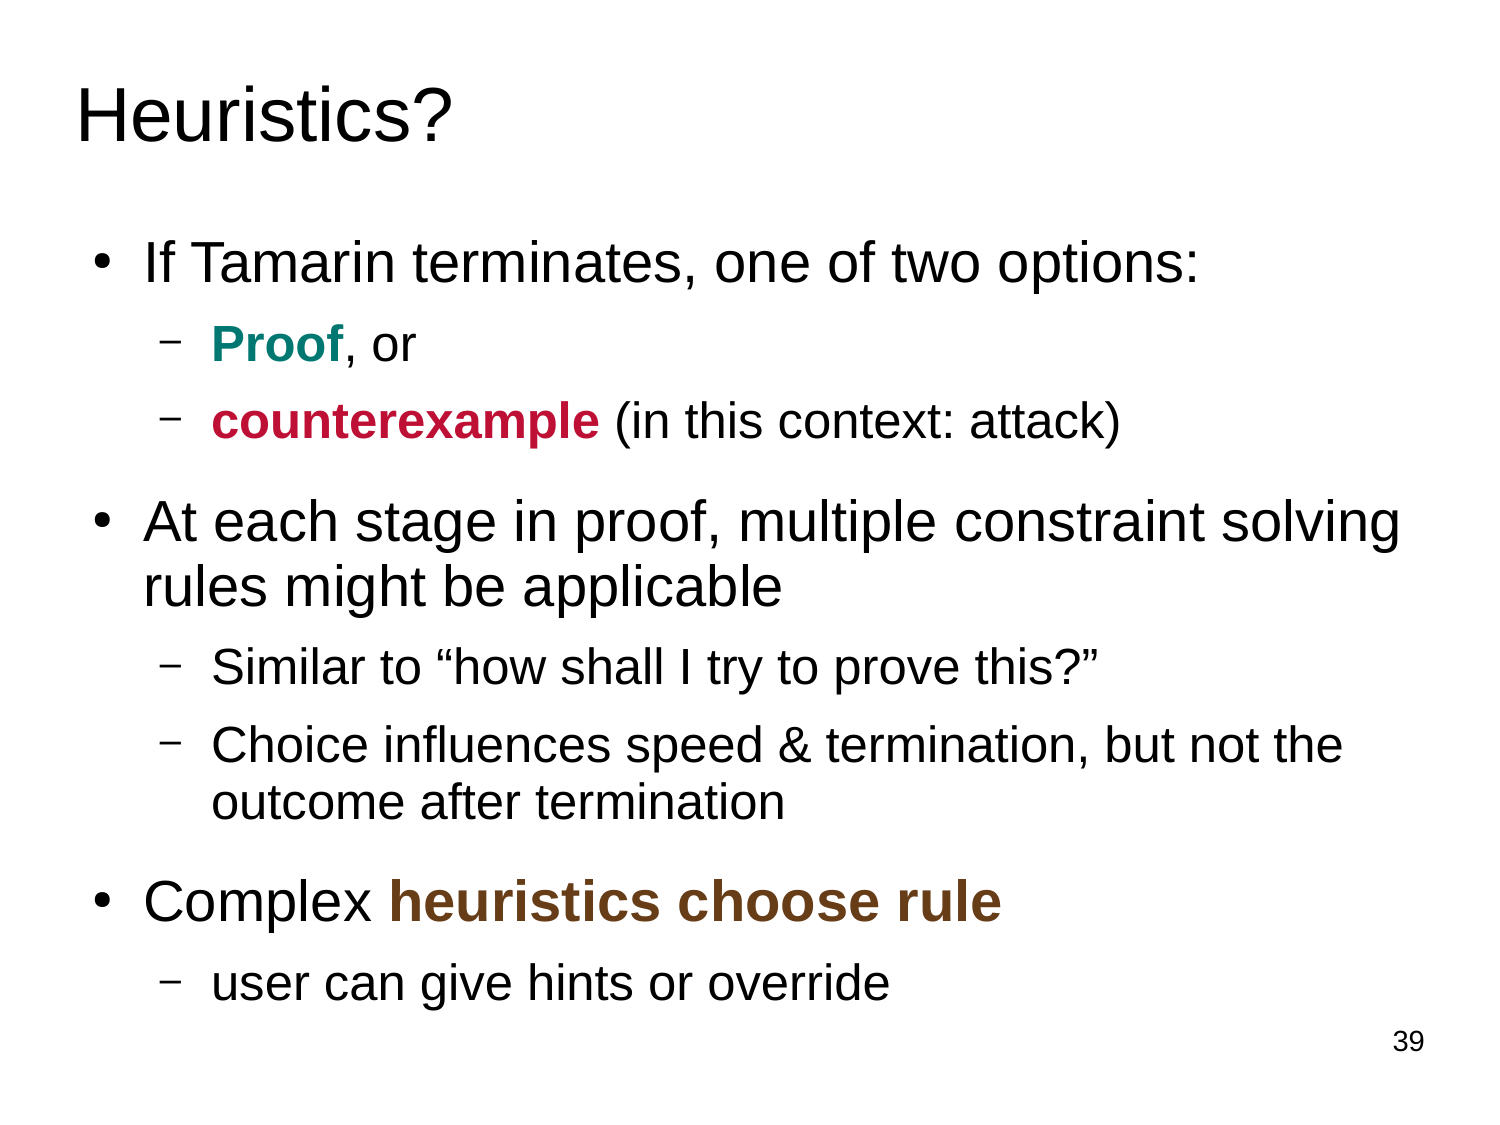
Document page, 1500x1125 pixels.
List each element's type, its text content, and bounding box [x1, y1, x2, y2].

list If Tamarin terminates, one of two options: Proof, or counterexample (in this context: attack) At each stage in proof, multiple constraint solving rules might be applicable Similar to “how shall I try to prove this?” Choice influences speed & termination, but not the outcome after termination Complex heuristics choose rule user can give hints or override [75, 230, 1425, 1014]
title Heuristics? [75, 44, 1425, 185]
